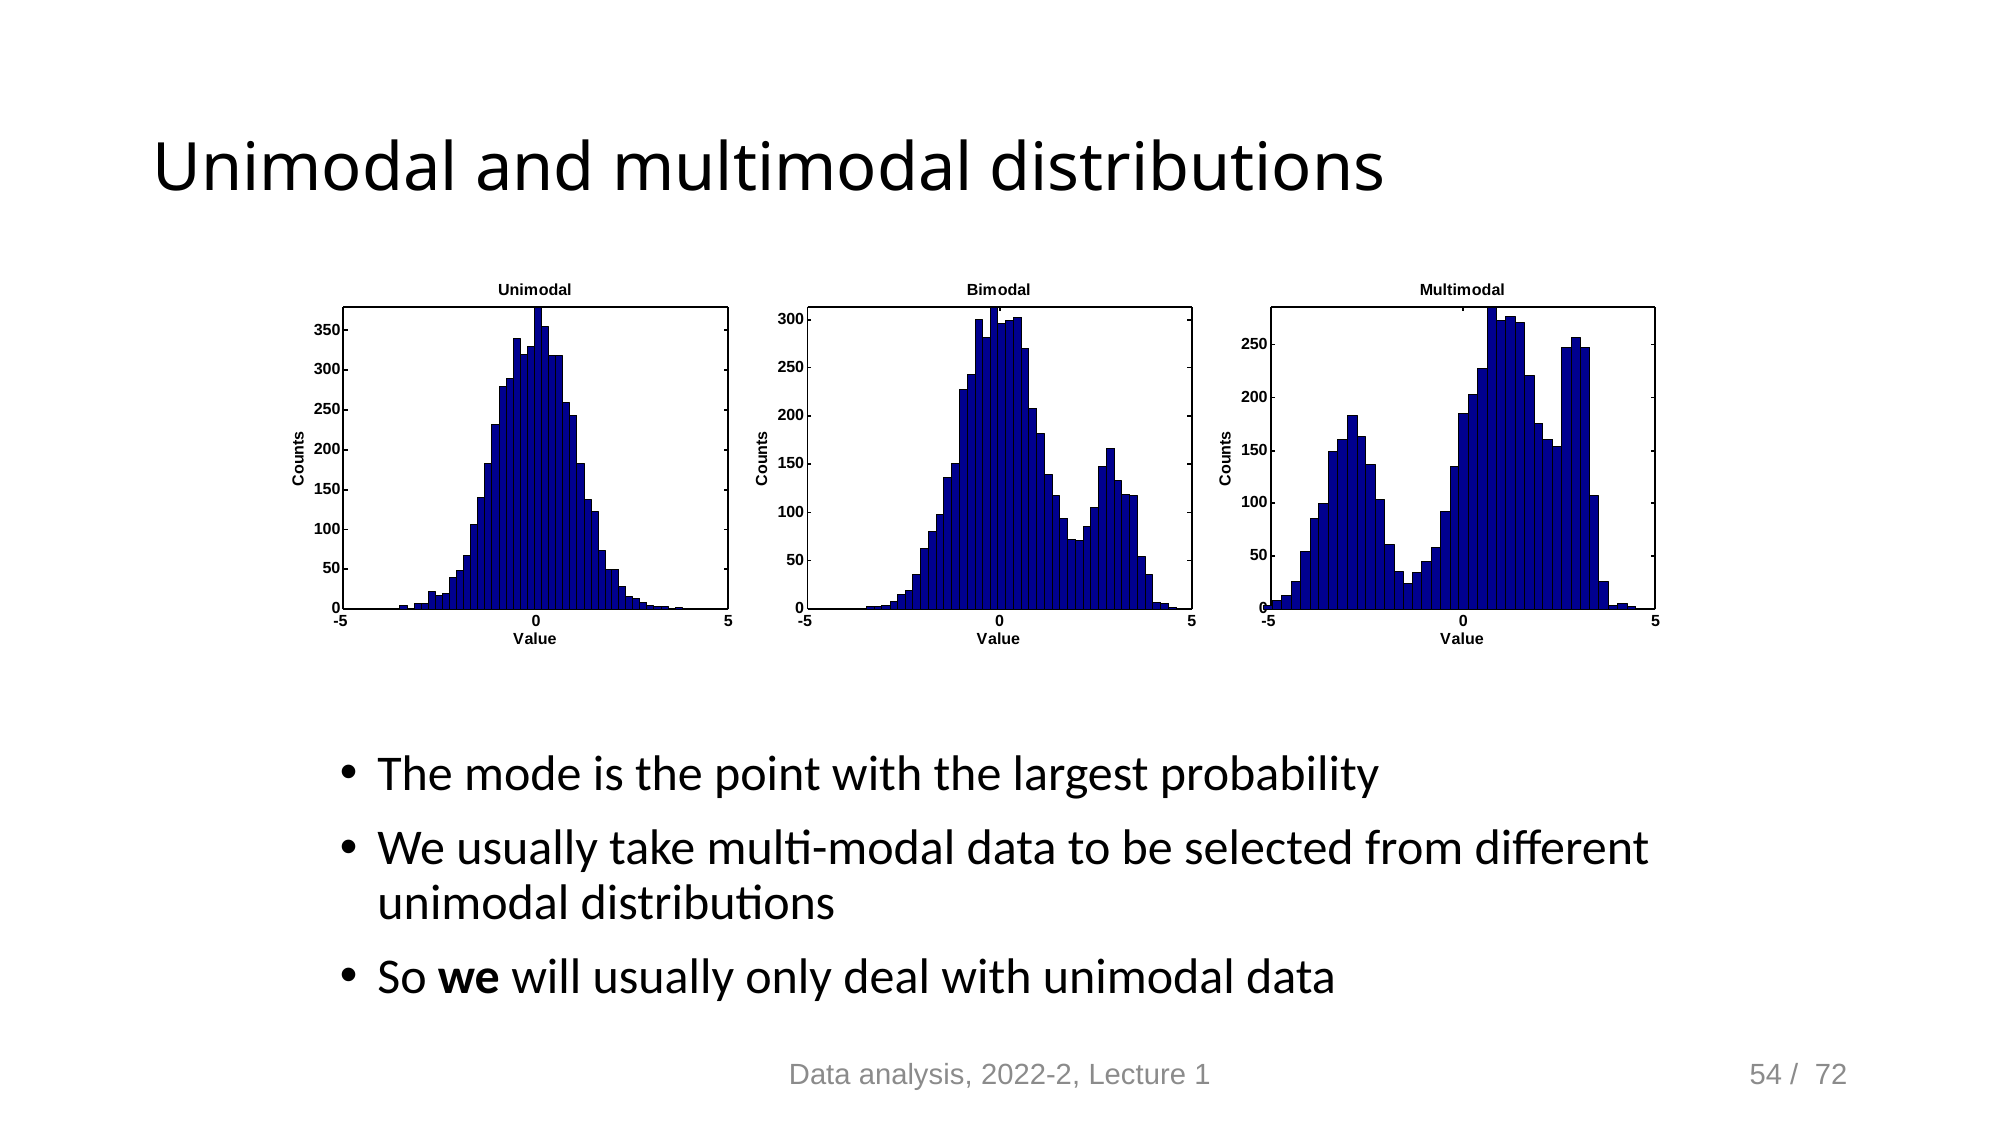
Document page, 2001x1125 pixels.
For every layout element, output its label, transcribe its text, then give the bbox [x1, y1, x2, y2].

footer Data analysis, 2022-2, Lecture 1 [662, 1042, 1338, 1103]
list The mode is the point with the largest probability We usually take multi-modal data to be selected from different unimodal distributions So we will usually only deal with unimodal data [324, 739, 1675, 1059]
picture [279, 278, 1703, 651]
slide_number <number> / 72 [1412, 1042, 1863, 1103]
title Unimodal and multimodal distributions [137, 59, 1863, 278]
